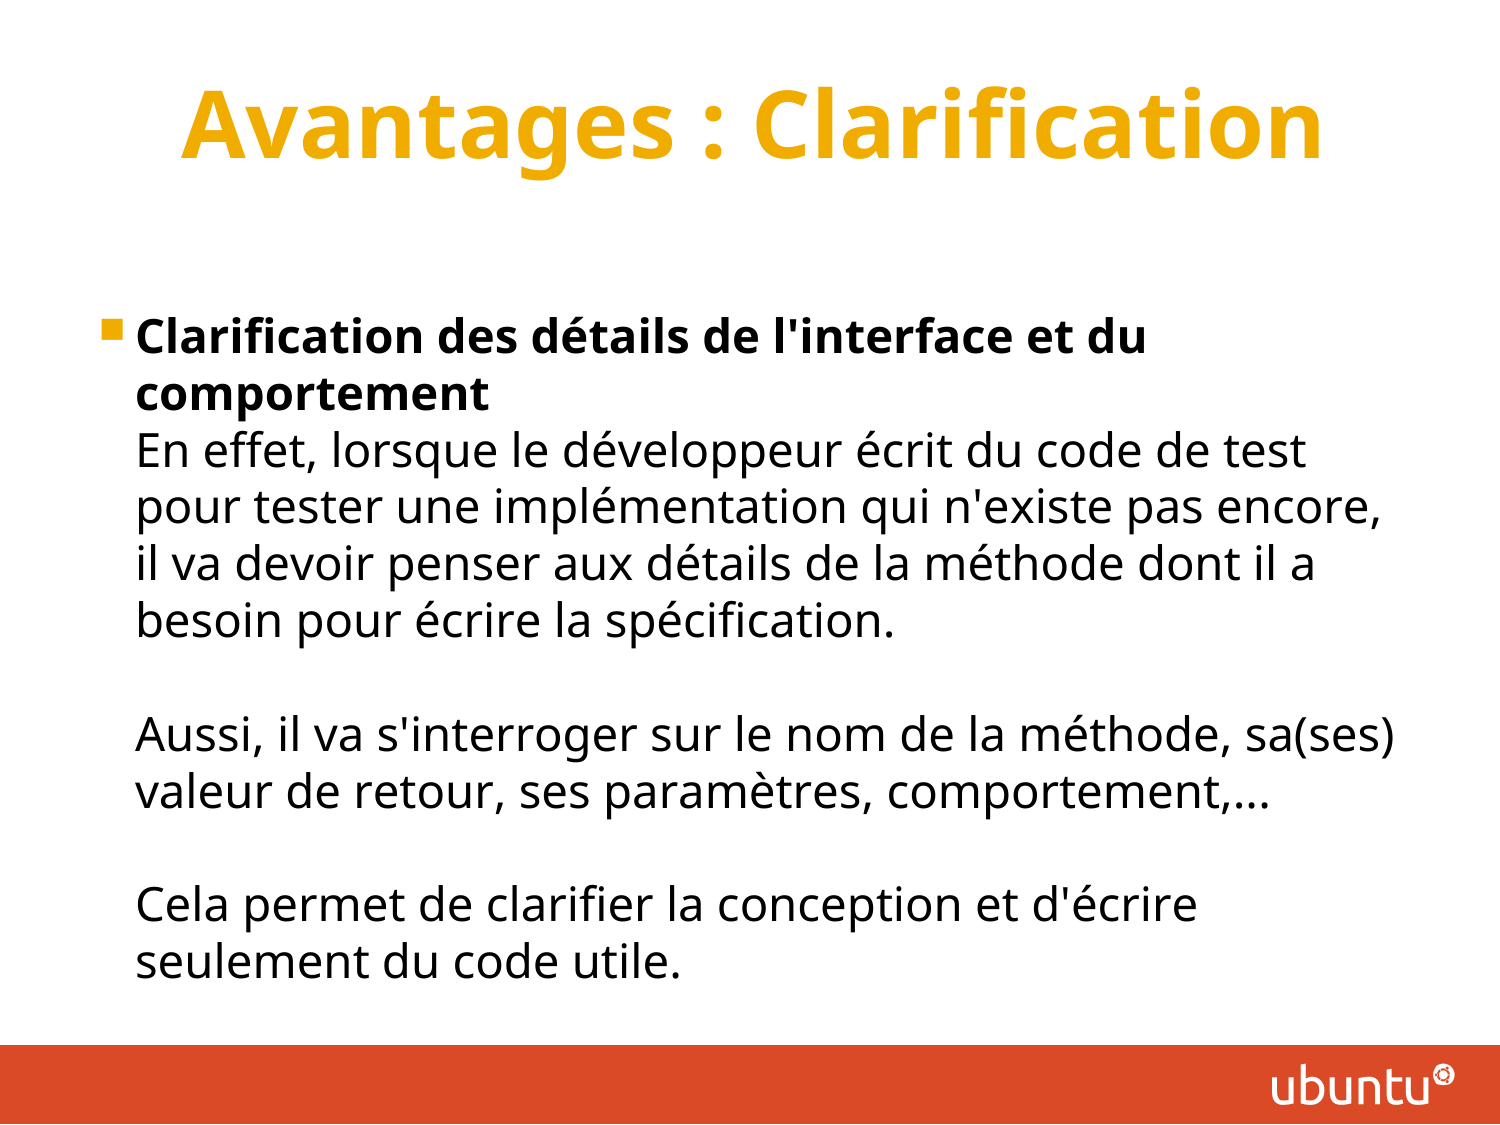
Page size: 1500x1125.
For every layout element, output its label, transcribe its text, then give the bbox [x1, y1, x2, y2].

picture [0, 1045, 1500, 1124]
title Avantages : Clarification [75, 25, 1425, 231]
list Clarification des détails de l'interface et du comportement En effet, lorsque le développeur écrit du code de test pour tester une implémentation qui n'existe pas encore, il va devoir penser aux détails de la méthode dont il a besoin pour écrire la spécification. Aussi, il va s'interroger sur le nom de la méthode, sa(ses) valeur de retour, ses paramètres, comportement,... Cela permet de clarifier la conception et d'écrire seulement du code utile. [75, 291, 1425, 1050]
